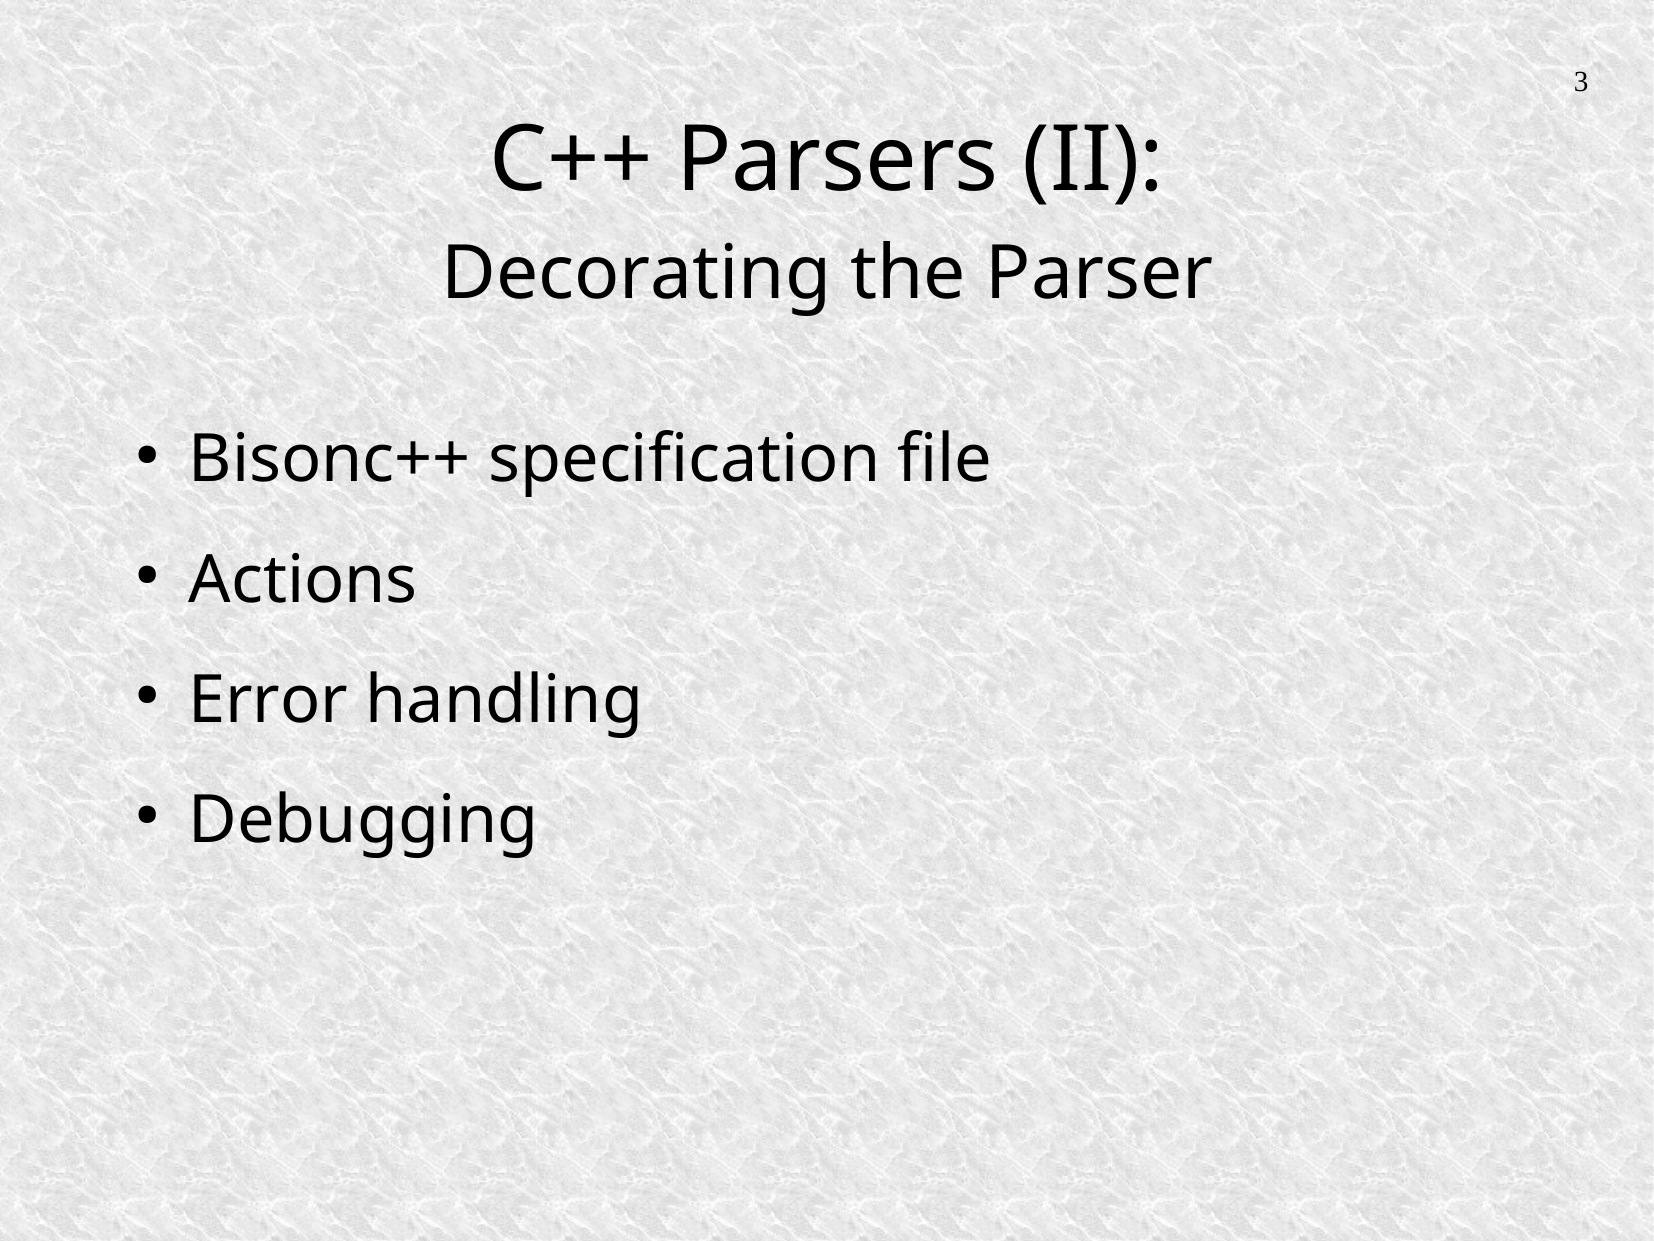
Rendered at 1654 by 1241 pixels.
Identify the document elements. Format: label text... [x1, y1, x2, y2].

picture [0, 0, 1654, 1241]
list Bisonc++ specification file Actions Error handling Debugging [117, 410, 1530, 1192]
title C++ Parsers (II): Decorating the Parser [121, 102, 1534, 310]
